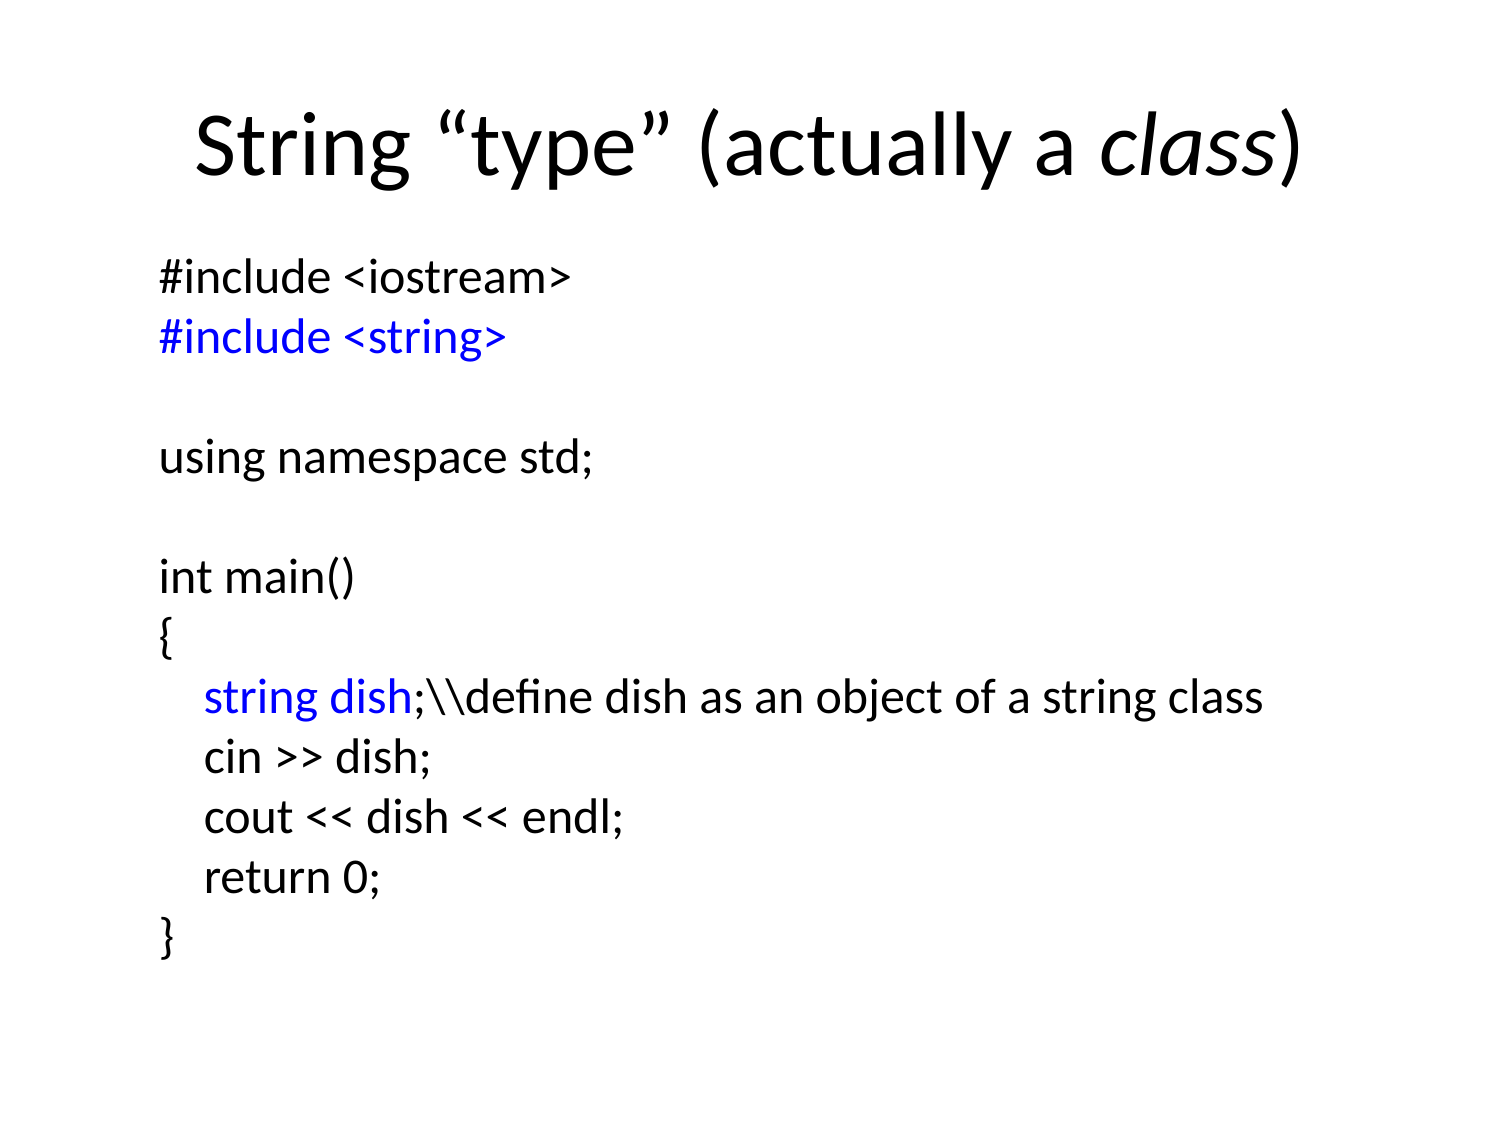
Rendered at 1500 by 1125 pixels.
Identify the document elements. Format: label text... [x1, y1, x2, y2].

title String “type” (actually a class) [75, 45, 1425, 233]
text_box #include <iostream> #include <string> using namespace std; int main() { string dish;\\define dish as an object of a string class cin >> dish; cout << dish << endl; return 0; } [143, 236, 1417, 972]
